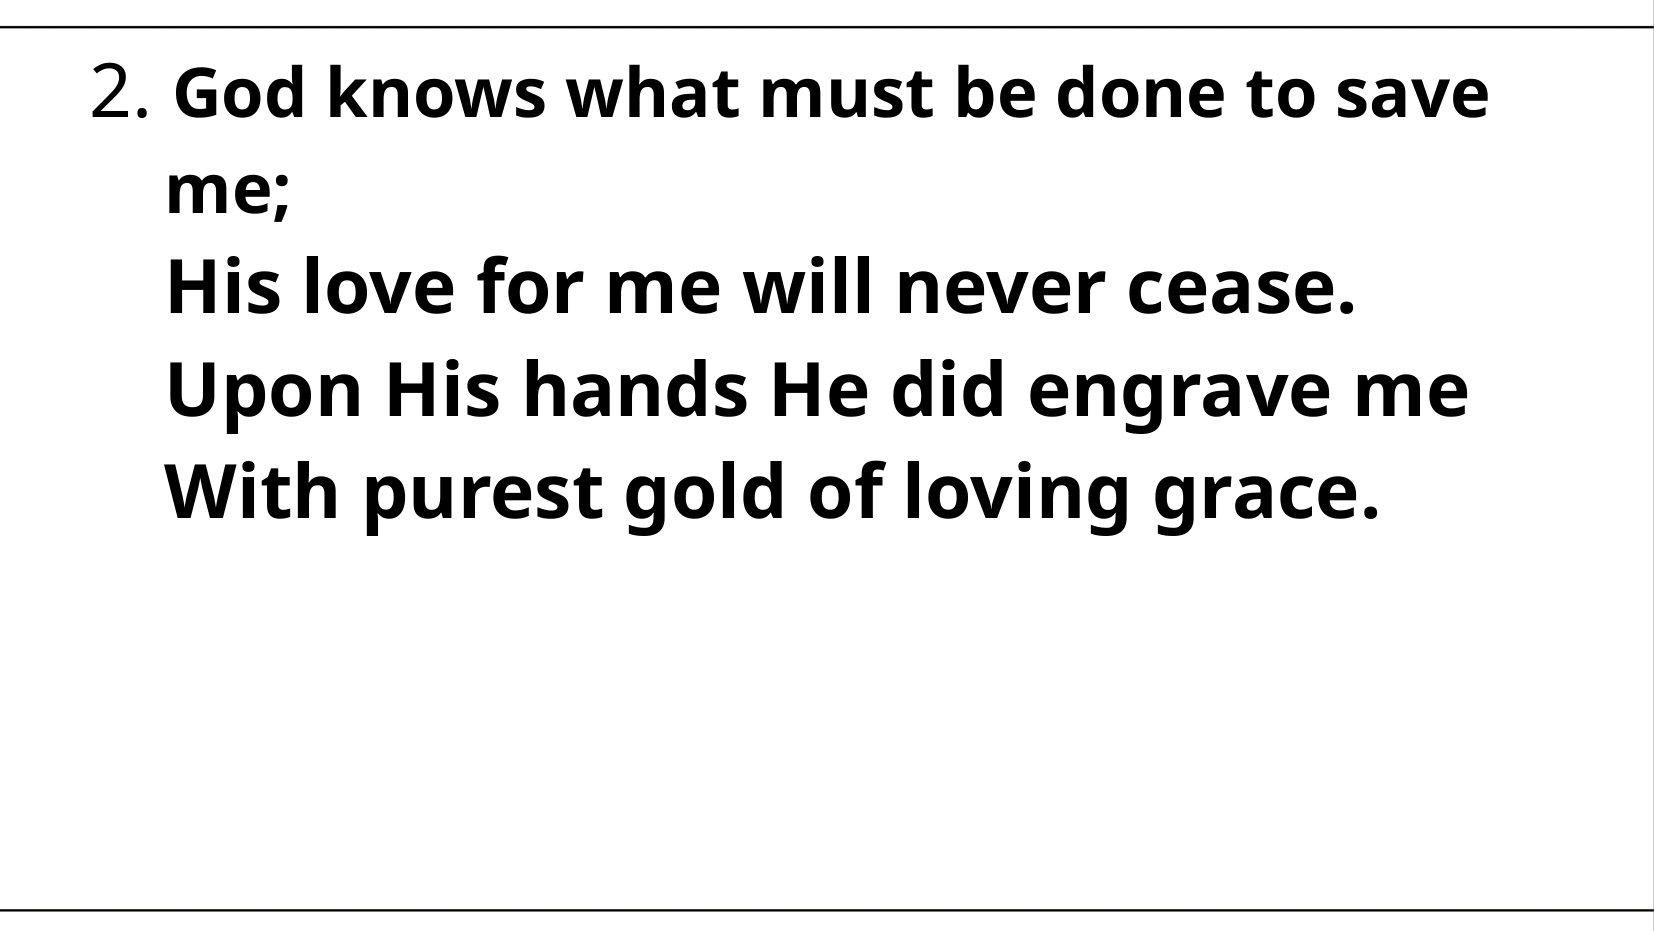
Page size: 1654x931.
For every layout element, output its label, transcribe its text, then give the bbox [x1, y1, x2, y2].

text_box 2. God knows what must be done to save me; His love for me will never cease. Upon His hands He did engrave me With purest gold of loving grace. [75, 30, 1576, 451]
picture [0, 0, 1654, 931]
